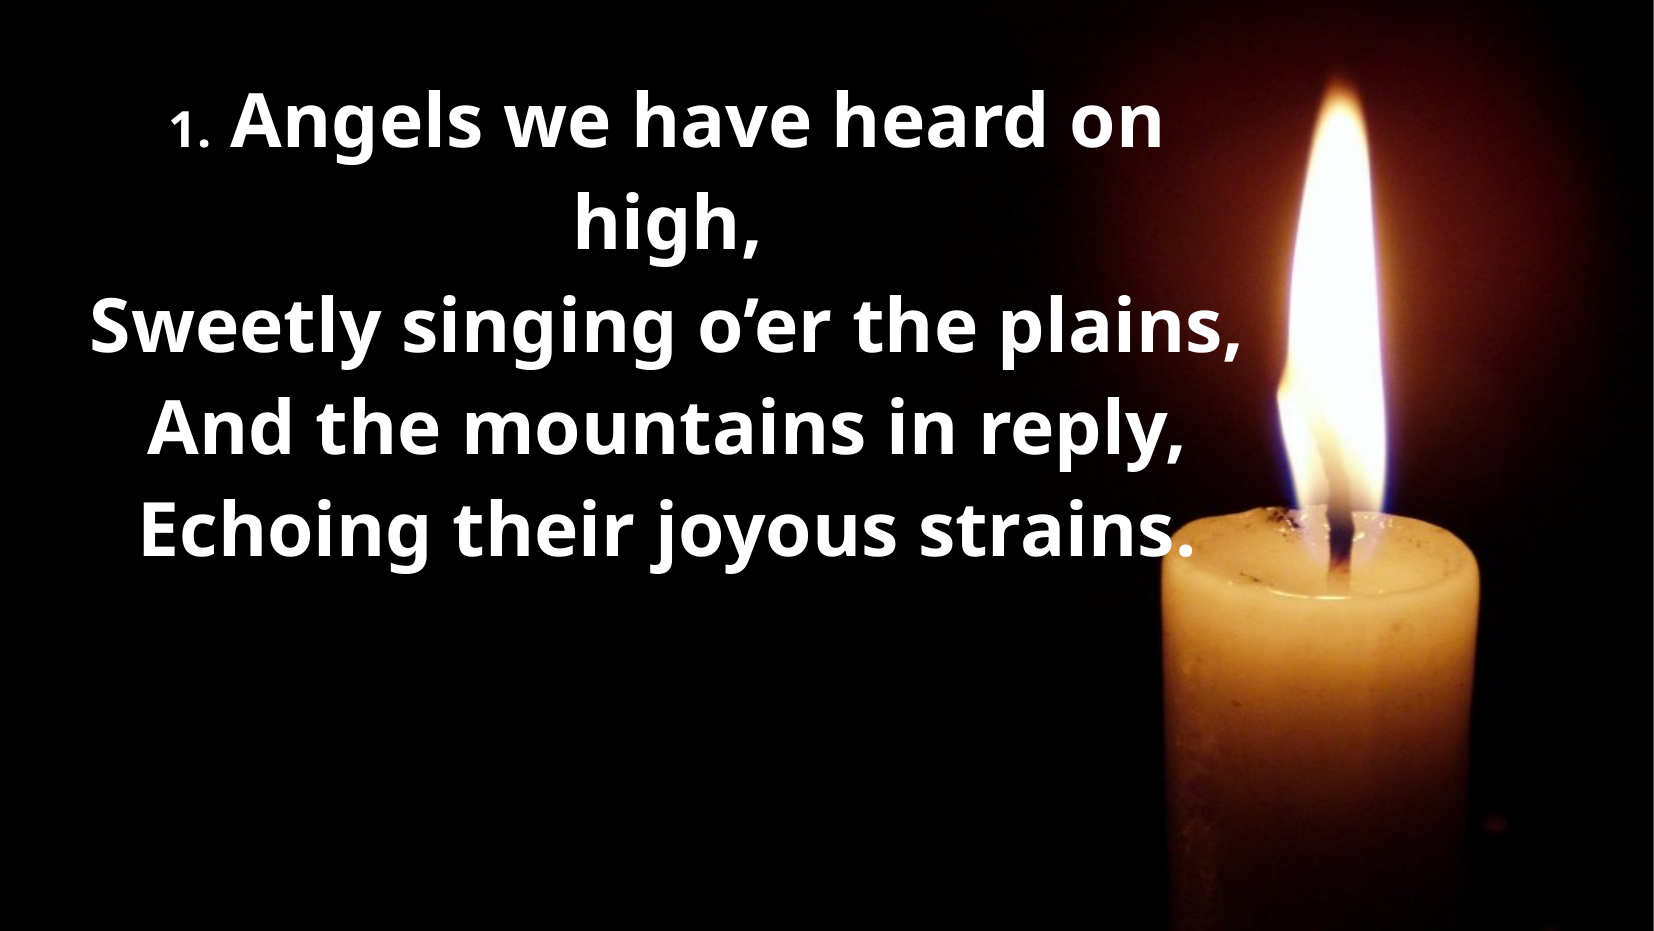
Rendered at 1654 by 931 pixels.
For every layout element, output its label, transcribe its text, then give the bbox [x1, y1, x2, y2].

picture [0, 0, 1654, 931]
text_box 1. Angels we have heard on high, Sweetly singing o’er the plains, And the mountains in reply, Echoing their joyous strains. [60, 60, 1276, 475]
